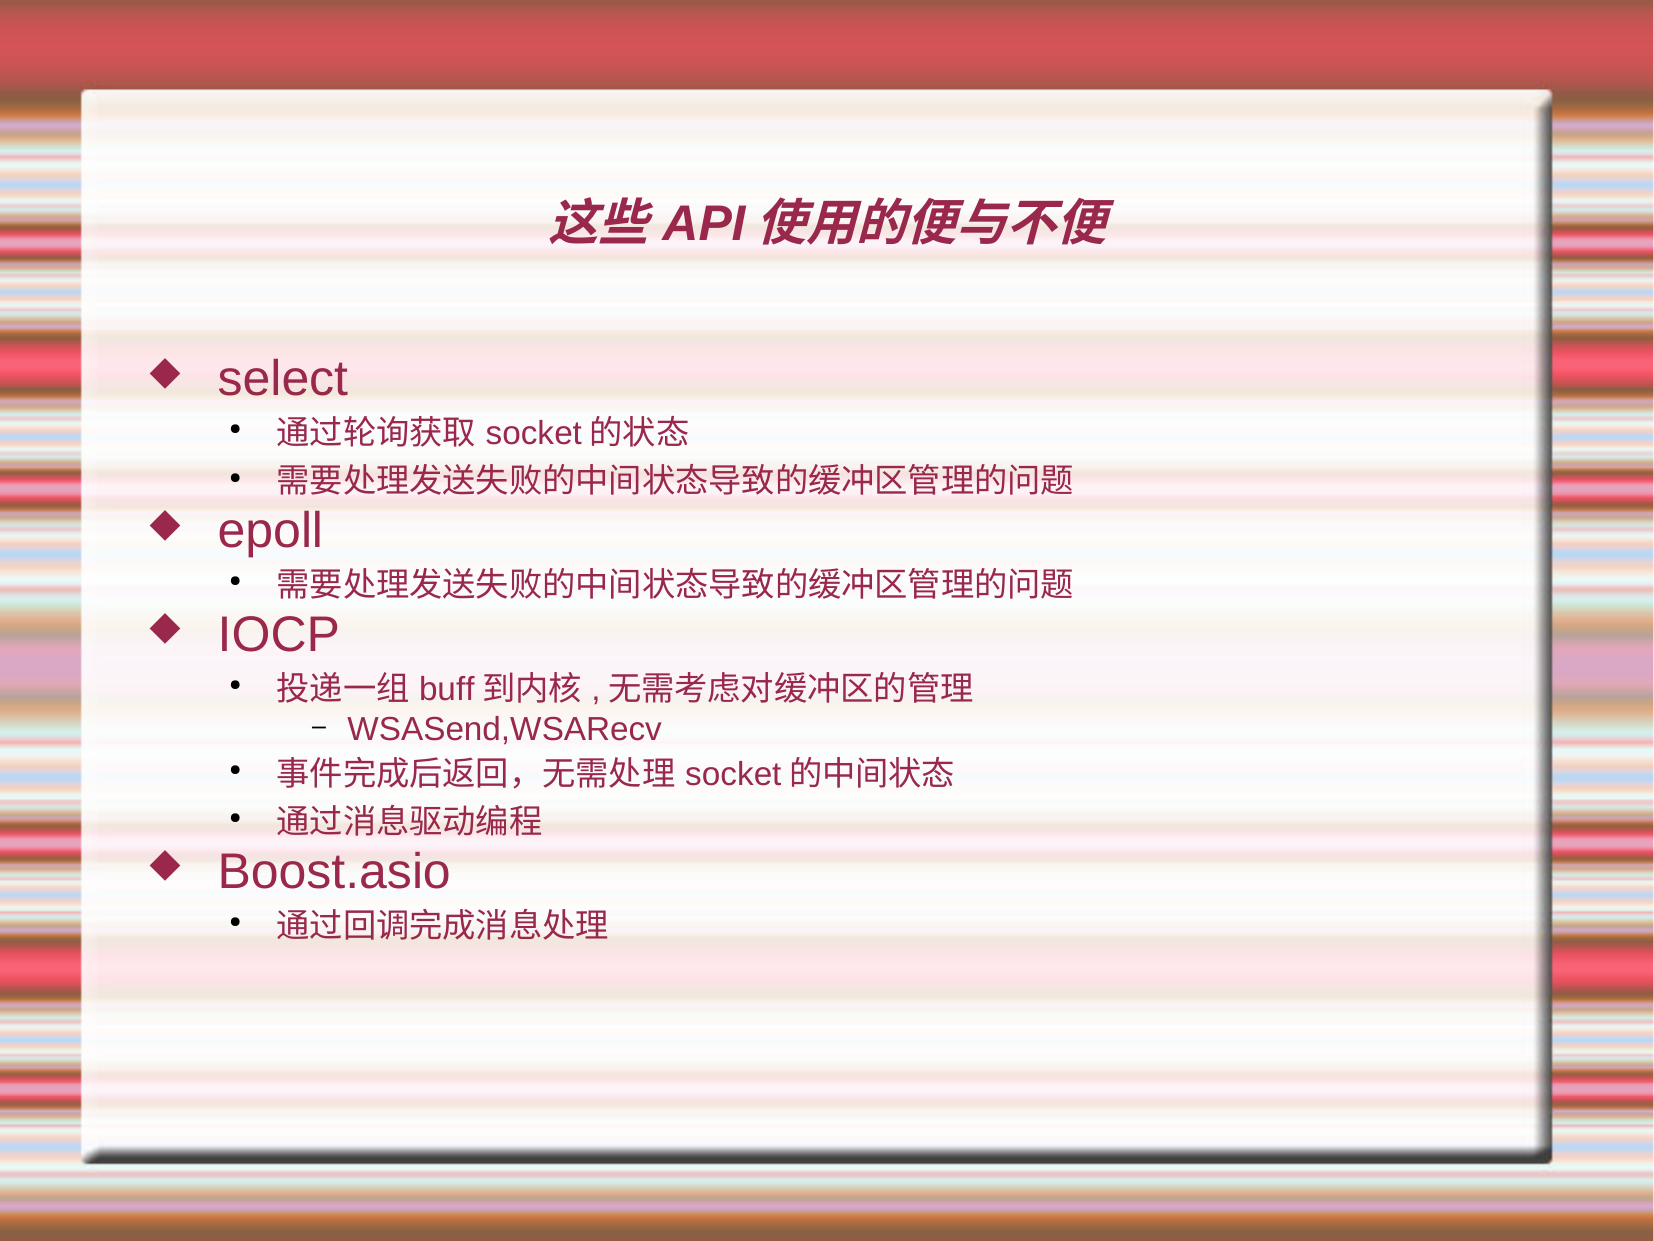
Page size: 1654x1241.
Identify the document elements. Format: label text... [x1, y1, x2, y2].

list select 通过轮询获取socket的状态 需要处理发送失败的中间状态导致的缓冲区管理的问题 epoll 需要处理发送失败的中间状态导致的缓冲区管理的问题 IOCP 投递一组buff到内核,无需考虑对缓冲区的管理 WSASend,WSARecv 事件完成后返回，无需处理socket的中间状态 通过消息驱动编程 Boost.asio 通过回调完成消息处理 [134, 350, 1516, 1132]
title 这些API使用的便与不便 [121, 114, 1534, 322]
picture [0, 0, 1654, 1241]
